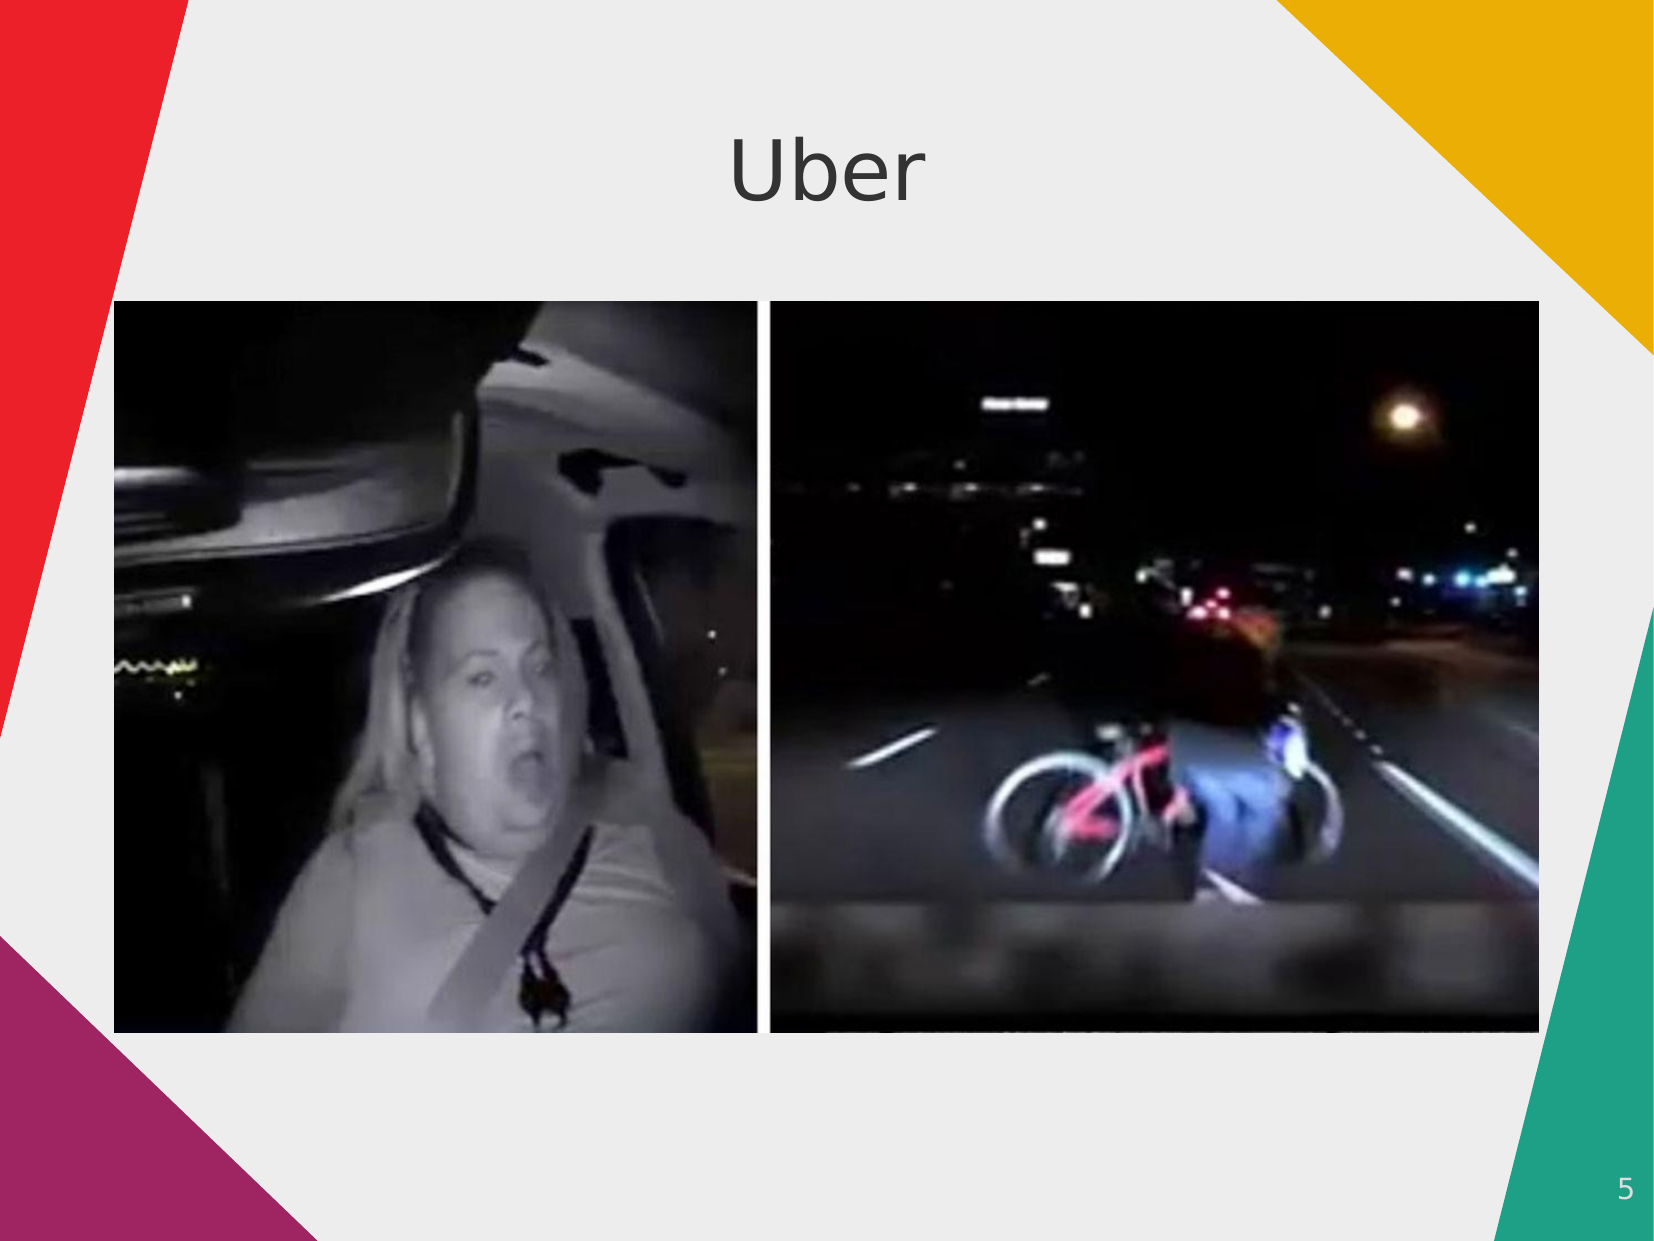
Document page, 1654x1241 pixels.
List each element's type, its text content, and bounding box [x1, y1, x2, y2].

picture [114, 301, 1539, 1033]
title Uber [114, 73, 1539, 270]
